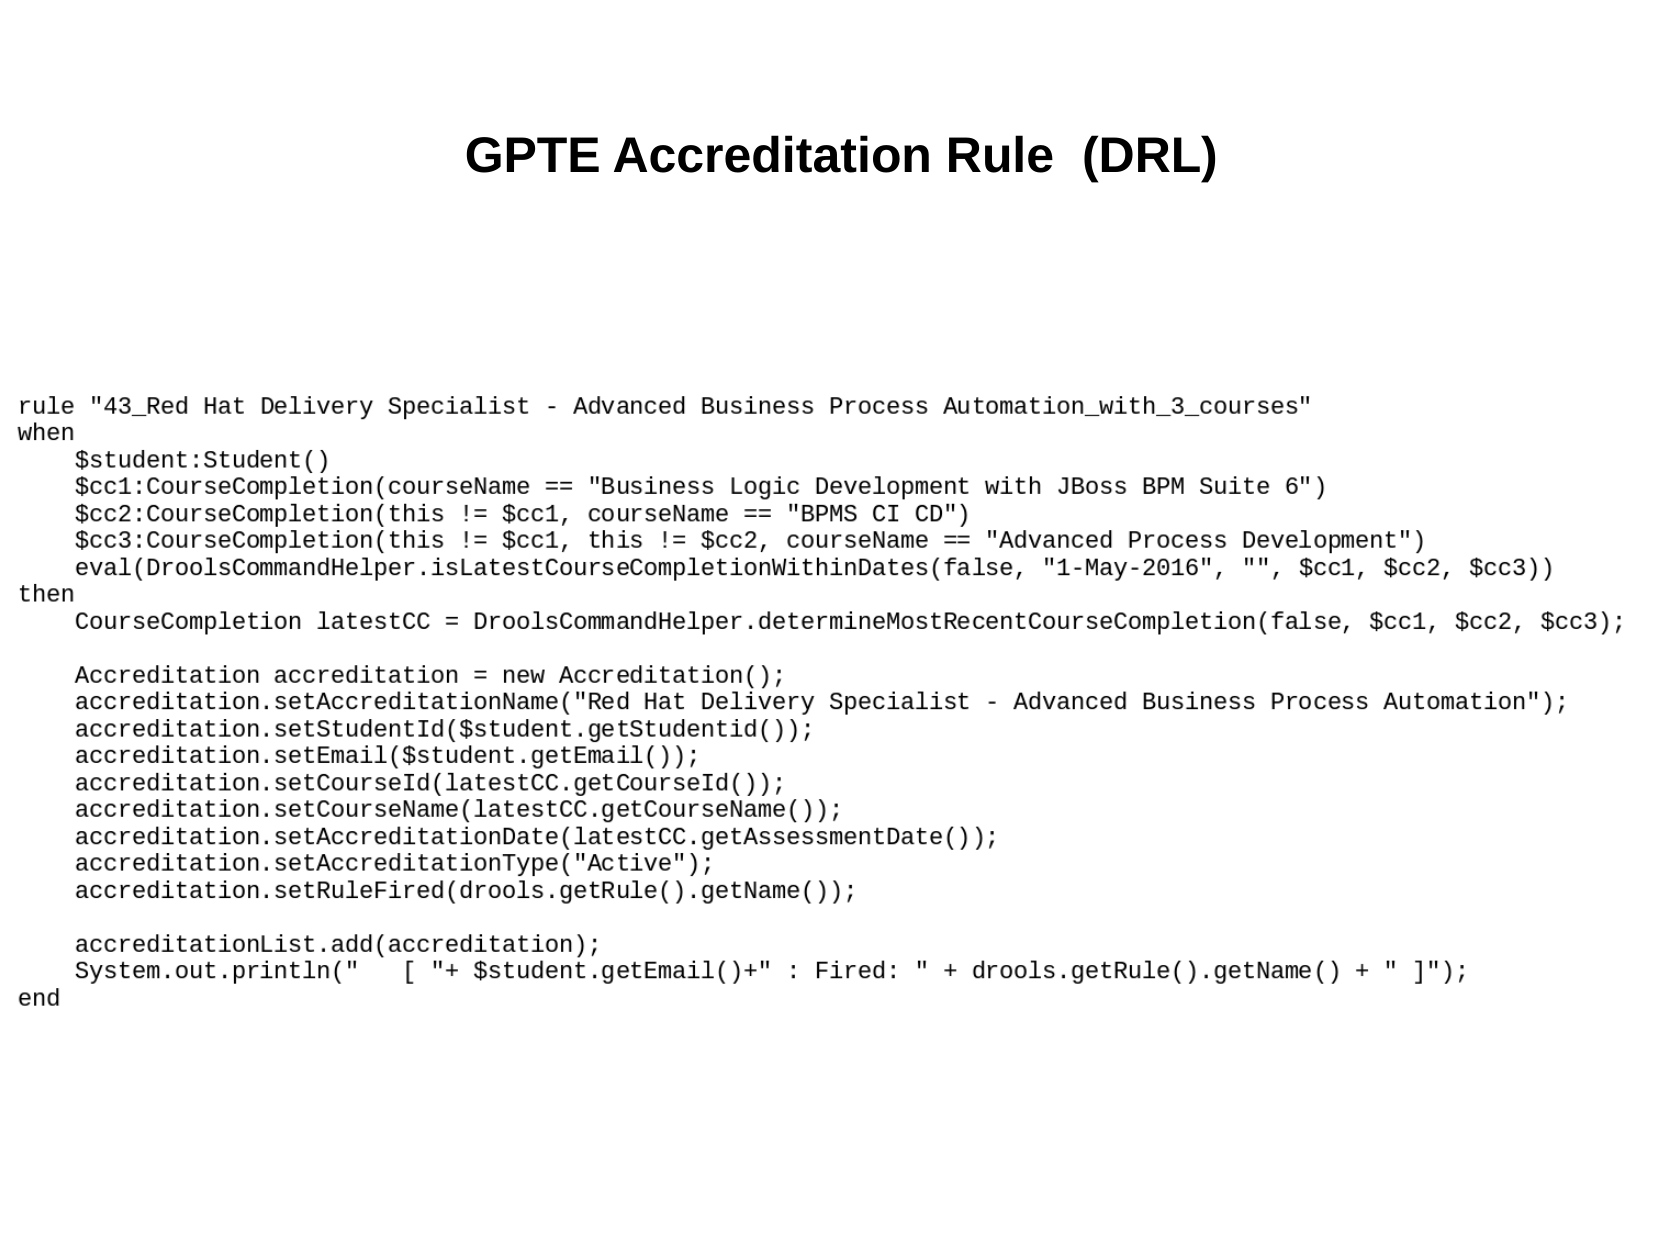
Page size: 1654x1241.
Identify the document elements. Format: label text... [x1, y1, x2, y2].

text_box GPTE Accreditation Rule (DRL) [450, 120, 1275, 247]
picture [10, 394, 1636, 1021]
